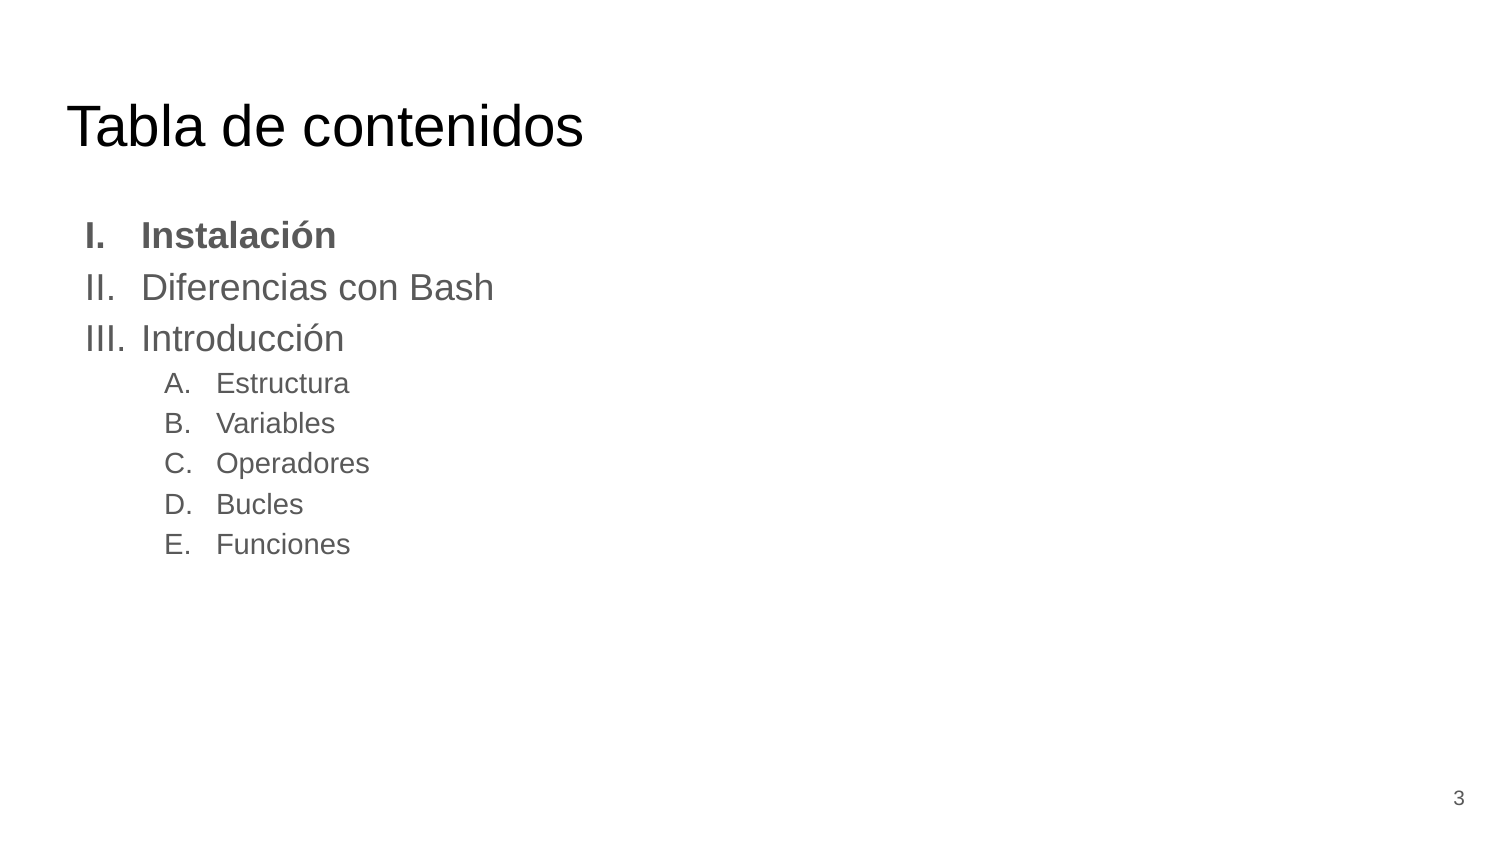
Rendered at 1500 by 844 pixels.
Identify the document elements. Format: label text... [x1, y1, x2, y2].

title Tabla de contenidos [51, 72, 1449, 167]
list Instalación Diferencias con Bash Introducción Estructura Variables Operadores Bucles Funciones [51, 189, 1449, 750]
slide_number <number> [1389, 764, 1480, 830]
